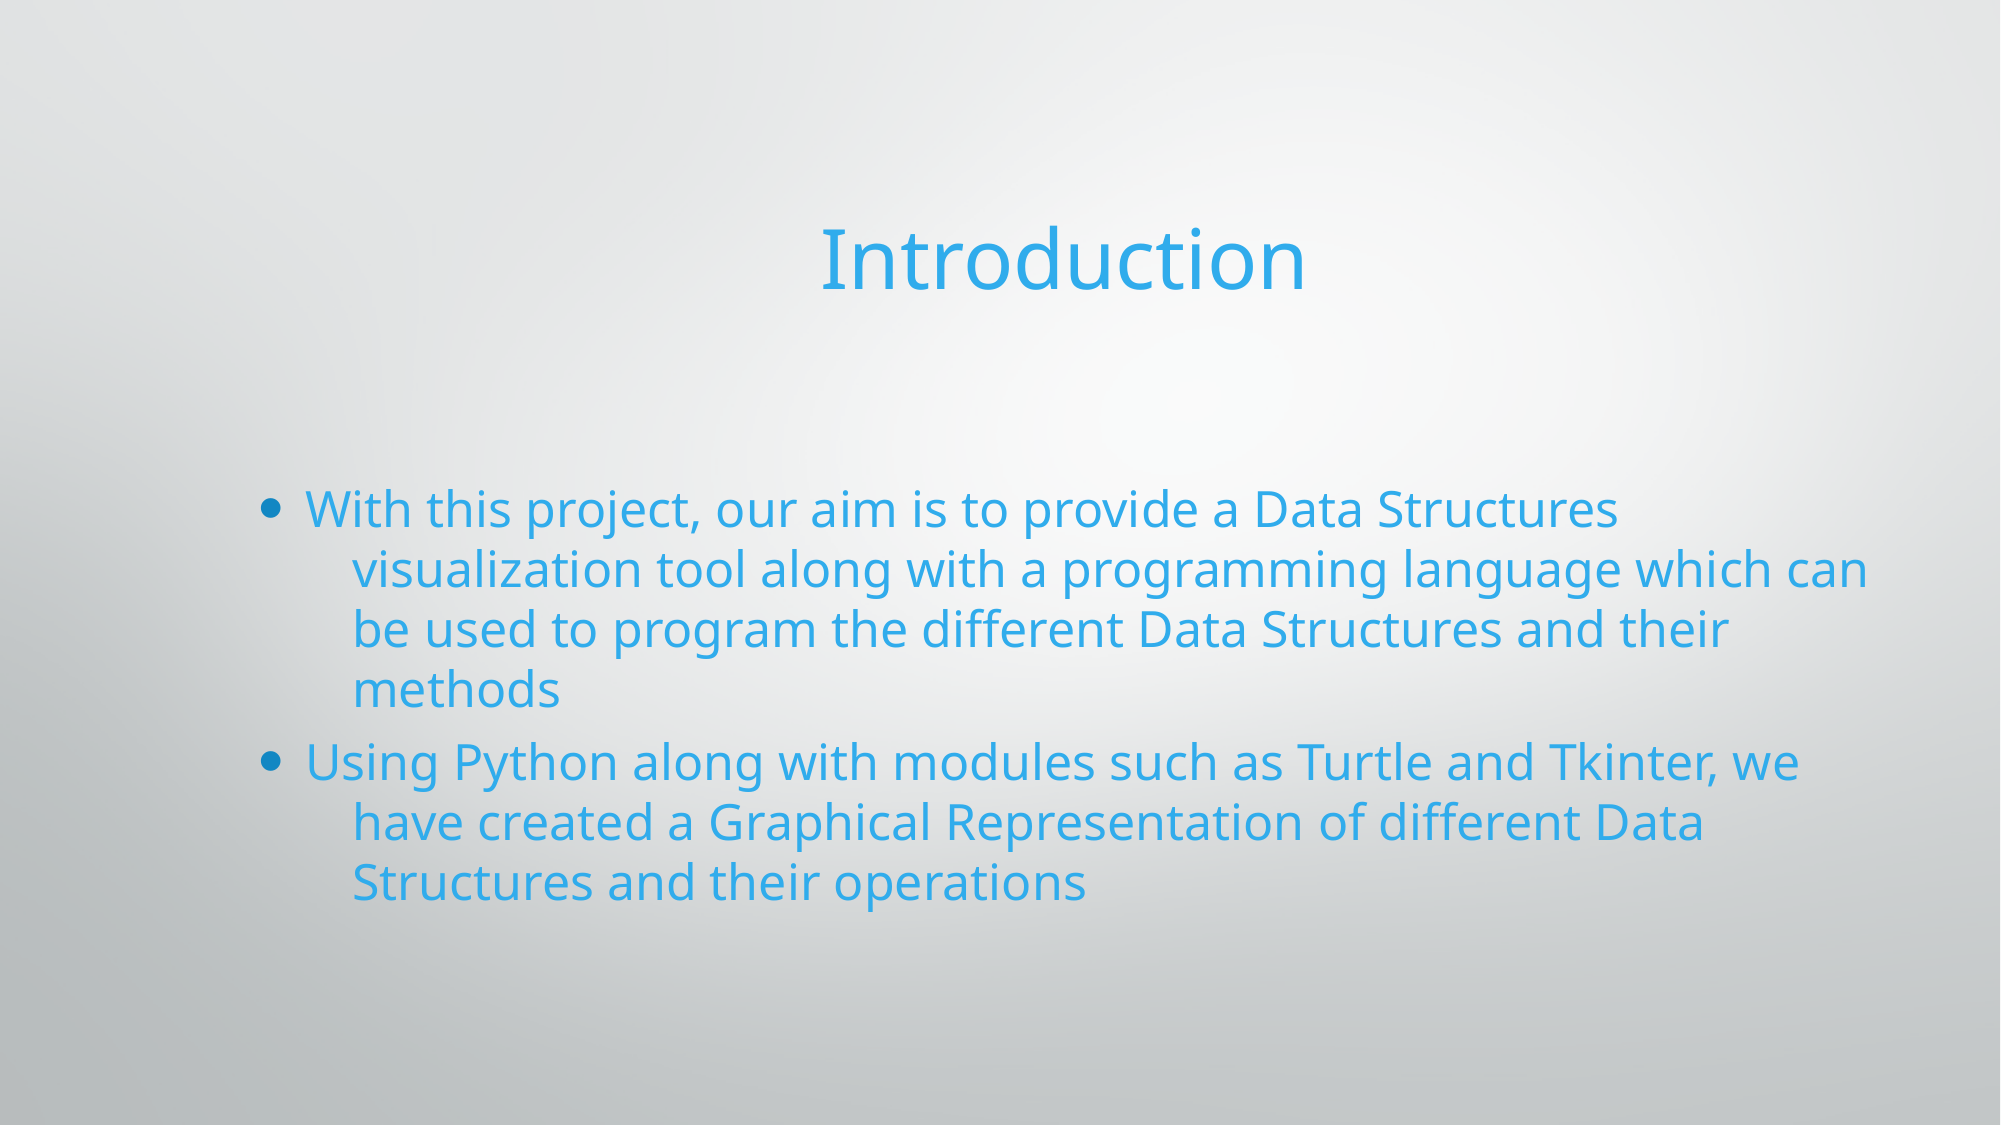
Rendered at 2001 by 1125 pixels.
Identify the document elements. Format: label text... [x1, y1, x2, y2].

list With this project, our aim is to provide a Data Structures visualization tool along with a programming language which can be used to program the different Data Structures and their methods Using Python along with modules such as Turtle and Tkinter, we have created a Graphical Representation of different Data Structures and their operations [243, 437, 1887, 950]
title Introduction [243, 112, 1887, 400]
